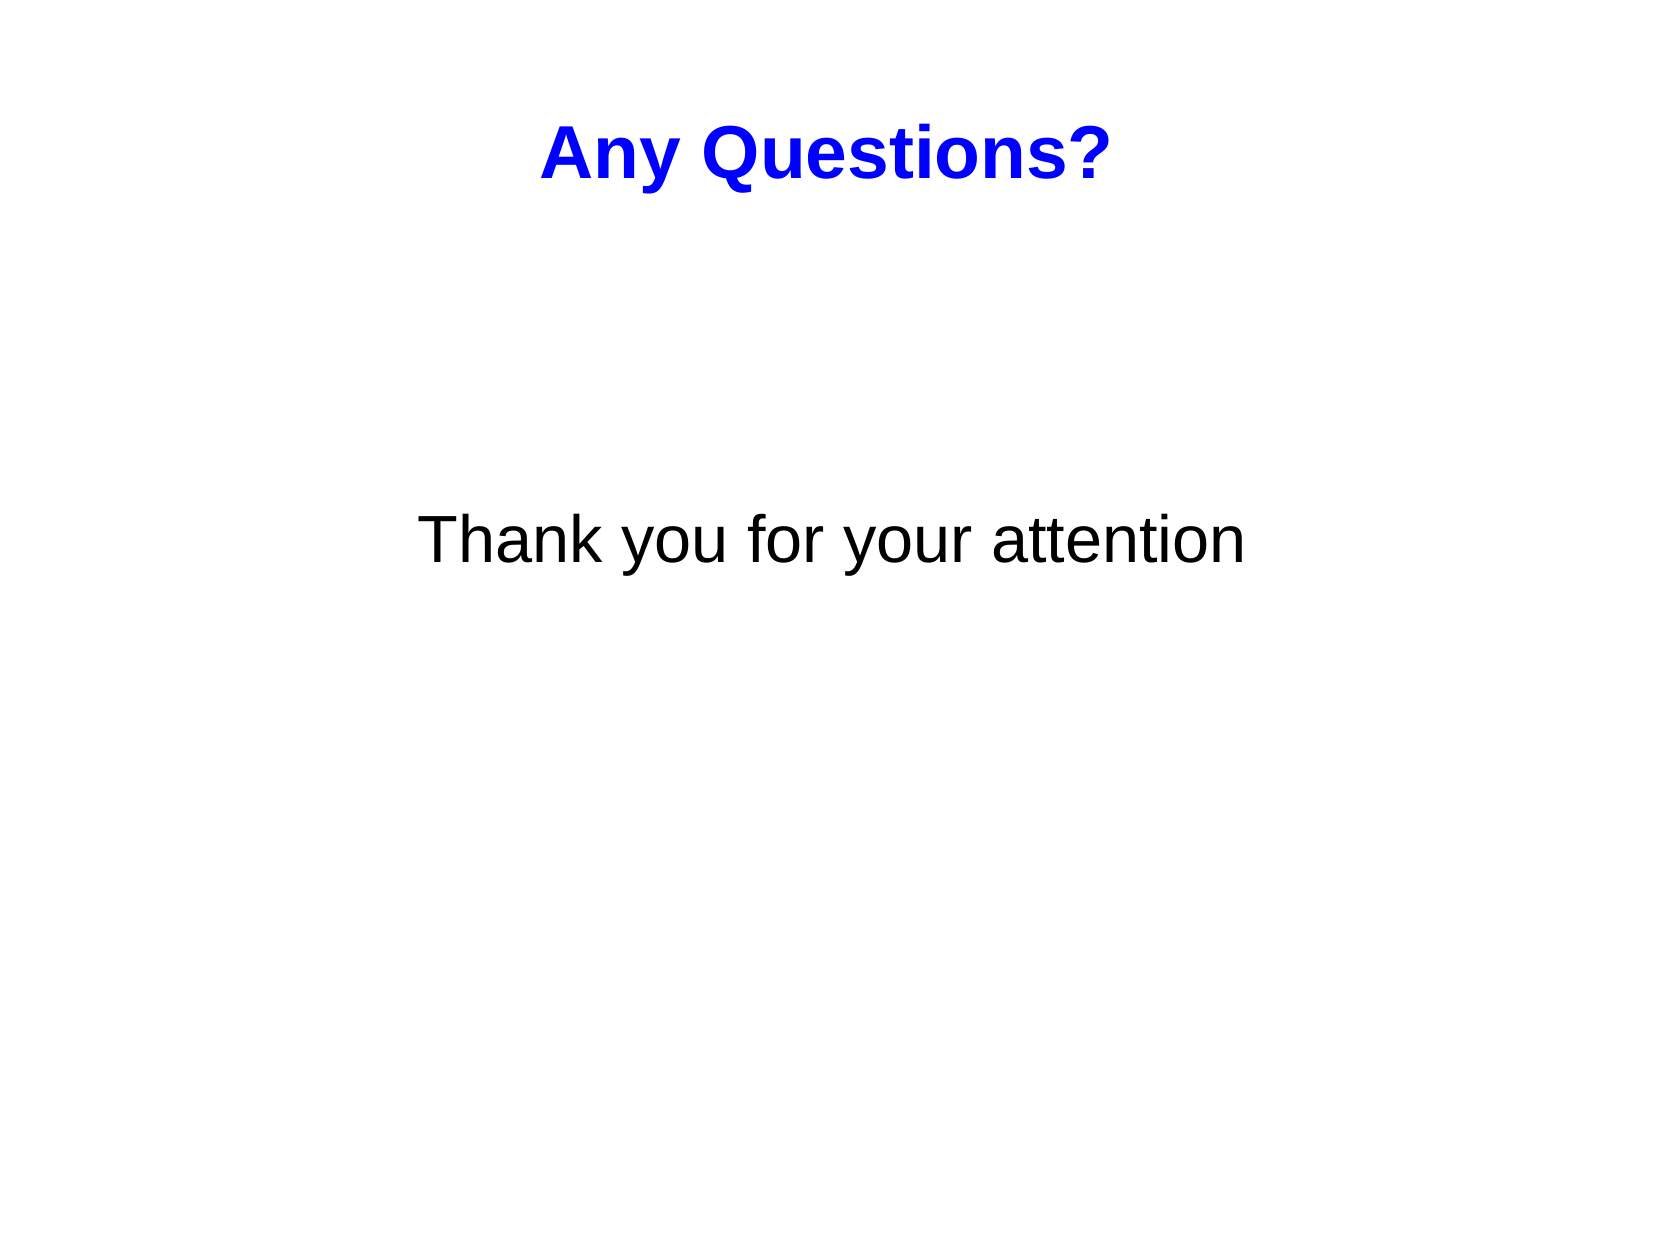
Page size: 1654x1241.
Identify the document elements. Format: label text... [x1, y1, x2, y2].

title Any Questions? [82, 56, 1571, 250]
list Thank you for your attention [82, 501, 1565, 1094]
